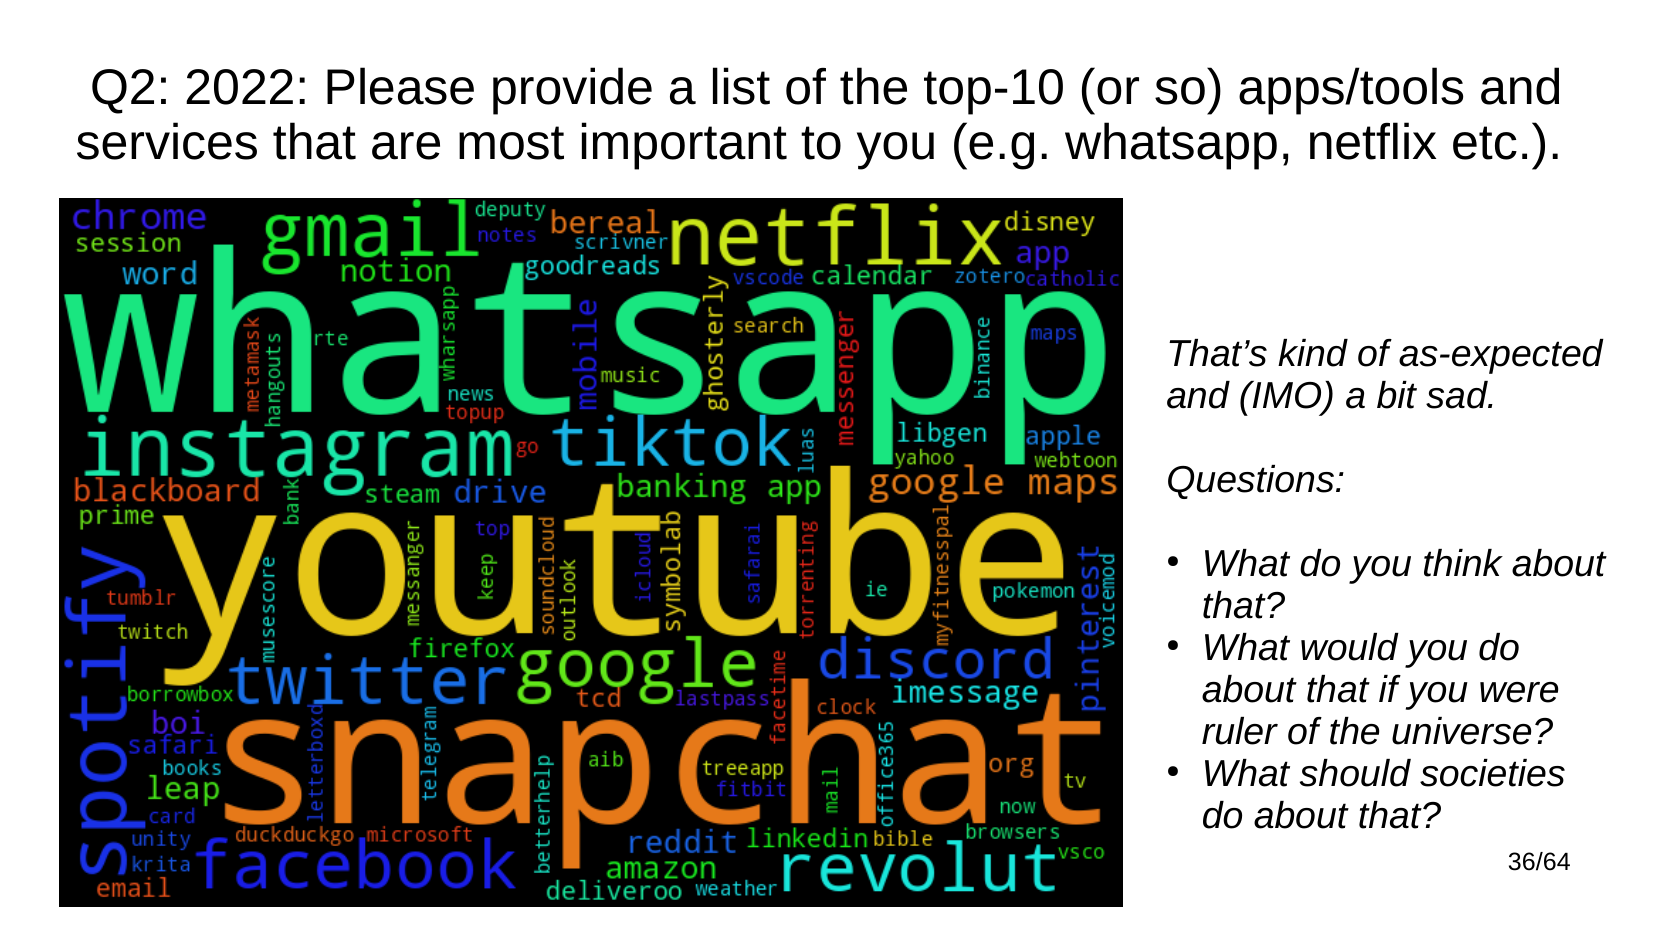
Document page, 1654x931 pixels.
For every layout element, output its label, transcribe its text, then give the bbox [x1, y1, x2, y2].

title Q2: 2022: Please provide a list of the top-10 (or so) apps/tools and services that are most important to you (e.g. whatsapp, netflix etc.). [29, 31, 1625, 199]
text_box That’s kind of as-expected and (IMO) a bit sad. Questions: What do you think about that? What would you do about that if you were ruler of the universe? What should societies do about that? [1151, 324, 1625, 886]
picture [59, 198, 1123, 908]
